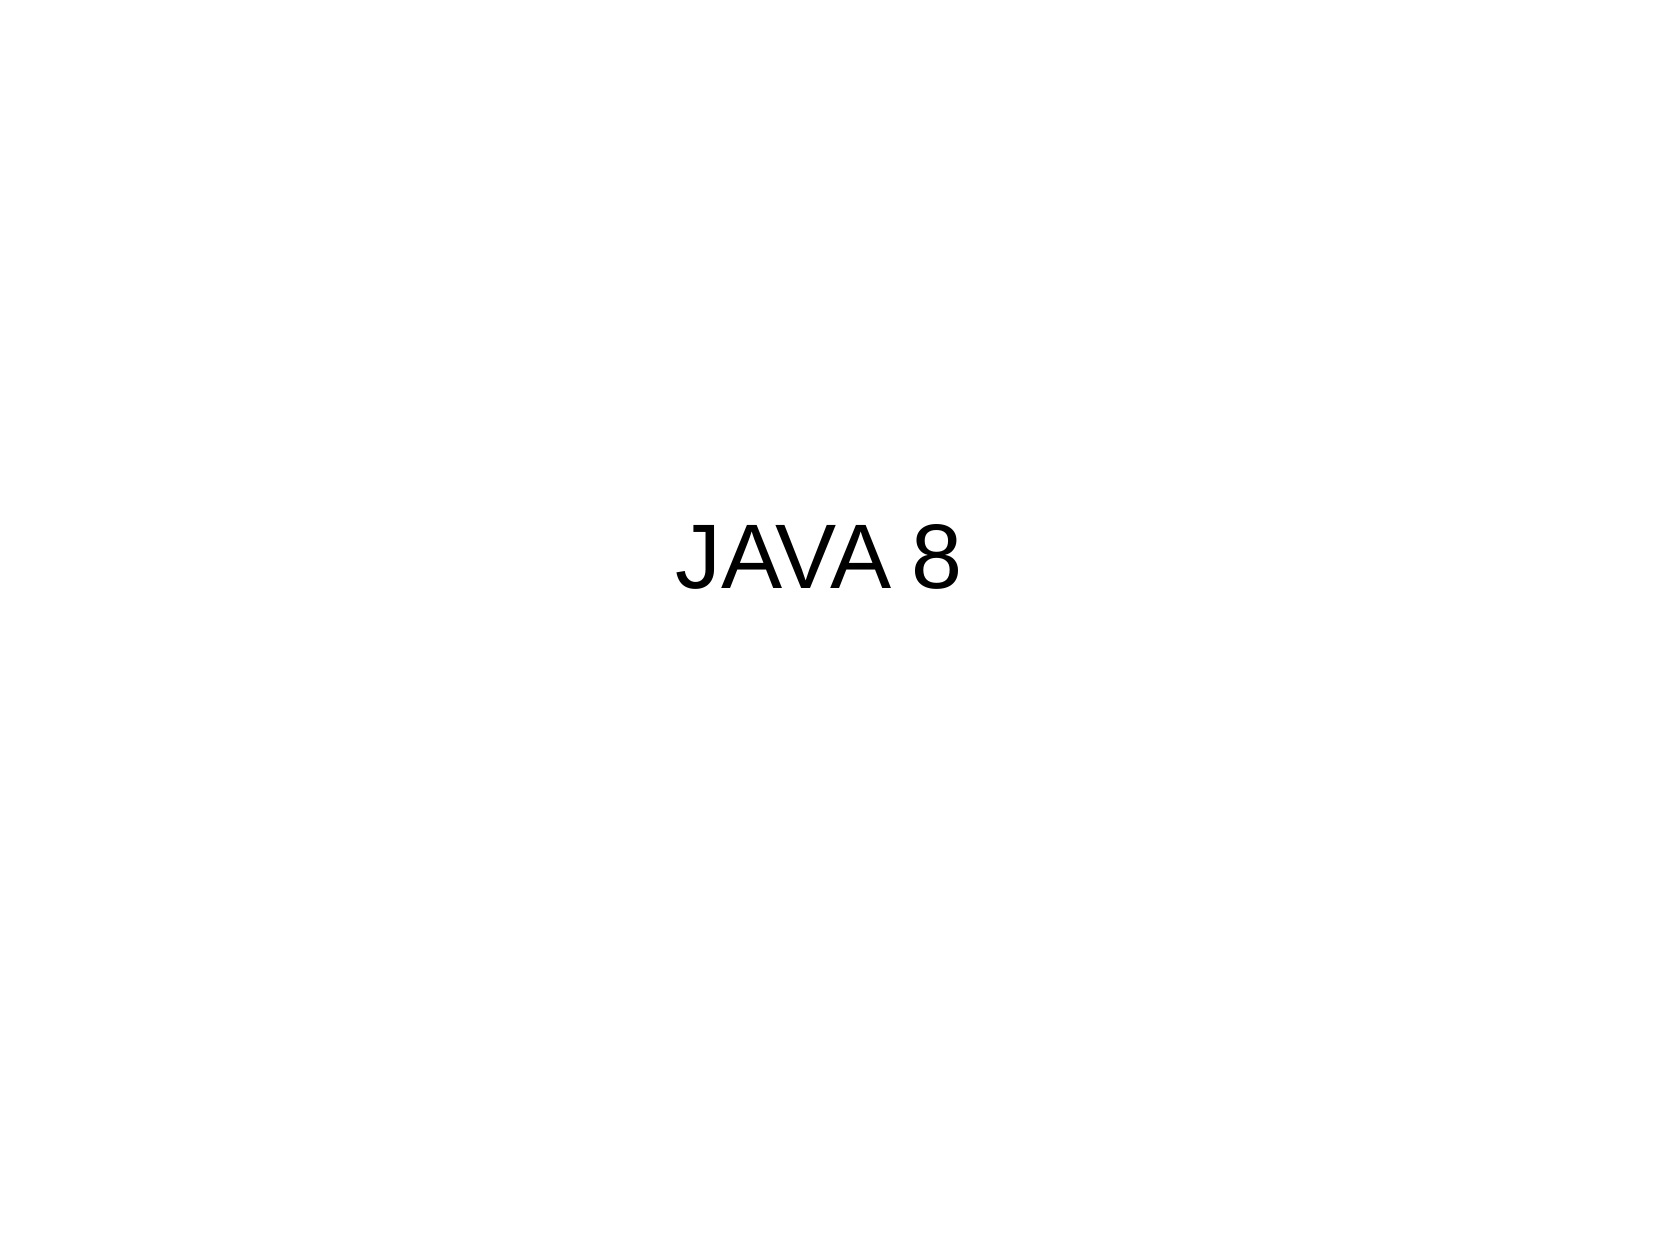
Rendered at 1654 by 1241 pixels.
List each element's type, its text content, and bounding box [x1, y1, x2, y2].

title JAVA 8 [75, 452, 1564, 661]
